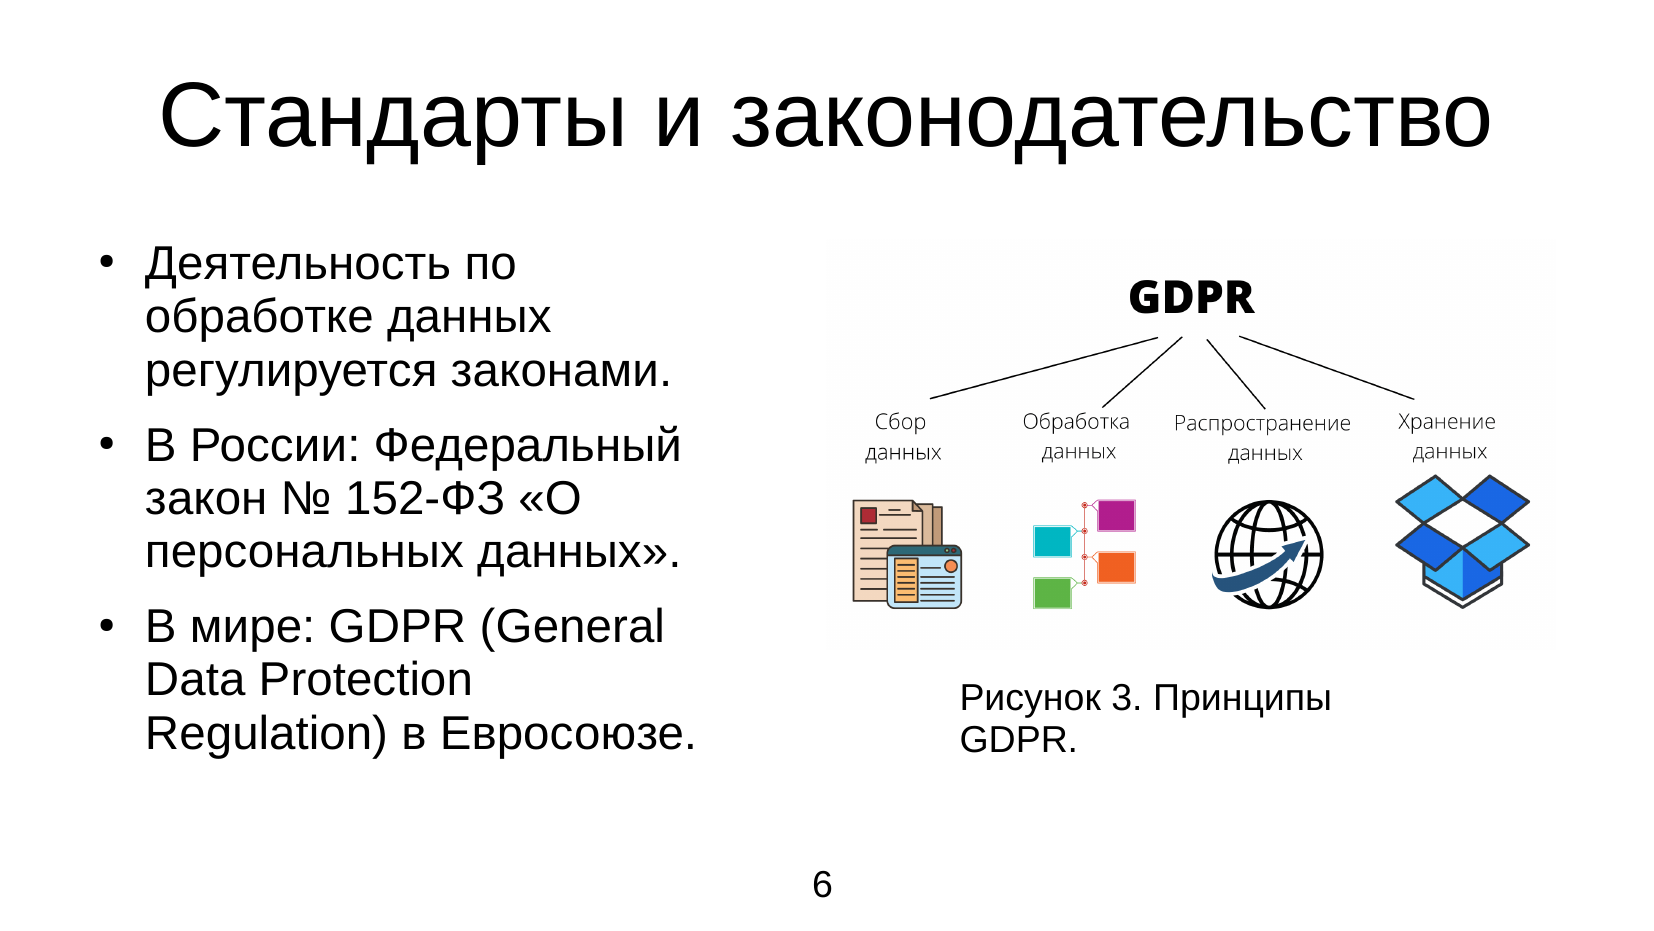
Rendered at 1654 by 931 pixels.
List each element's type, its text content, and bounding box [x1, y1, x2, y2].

text_box 6 [797, 856, 848, 914]
text_box Рисунок 3. Принципы GDPR. [944, 668, 1477, 768]
picture [826, 239, 1556, 650]
title Стандарты и законодательство [82, 37, 1571, 193]
list Деятельность по обработке данных регулируется законами. В России: Федеральный закон № 152-ФЗ «О персональных данных». В мире: GDPR (General Data Protection Regulation) в Евросоюзе. [82, 236, 709, 768]
